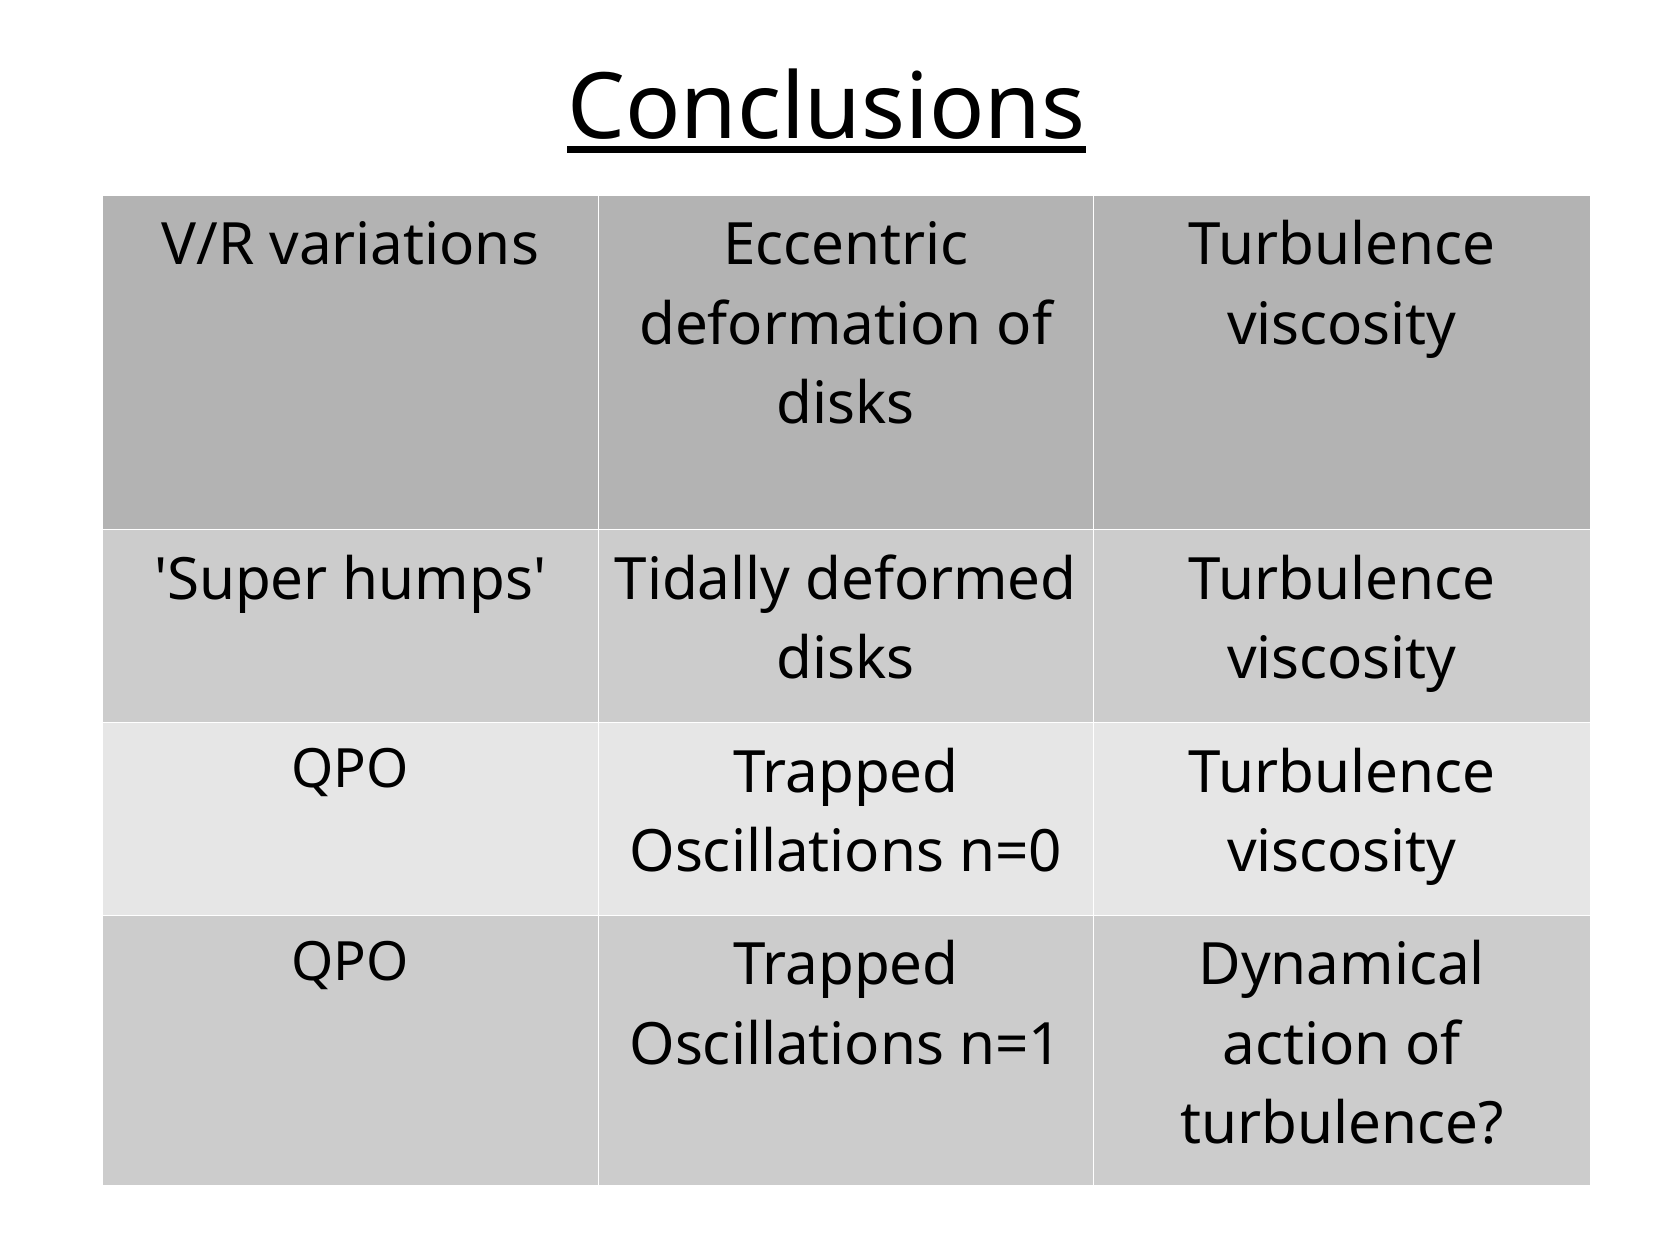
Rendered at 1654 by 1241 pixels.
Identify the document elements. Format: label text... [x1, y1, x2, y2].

table_cell Turbulence viscosity [1094, 530, 1590, 722]
table_cell Dynamical action of turbulence? [1094, 916, 1590, 1185]
table_header Turbulence viscosity [1094, 196, 1590, 529]
table_cell 'Super humps' [103, 530, 598, 722]
table_cell Trapped Oscillations n=0 [599, 723, 1093, 915]
table_header Eccentric deformation of disks [599, 196, 1093, 529]
table_cell QPO [103, 723, 598, 915]
table_cell Turbulence viscosity [1094, 723, 1590, 915]
table_cell Tidally deformed disks [599, 530, 1093, 722]
table_header V/R variations [103, 196, 598, 529]
table_cell QPO [103, 916, 598, 1185]
title Conclusions [82, 0, 1571, 208]
table_cell Trapped Oscillations n=1 [599, 916, 1093, 1185]
